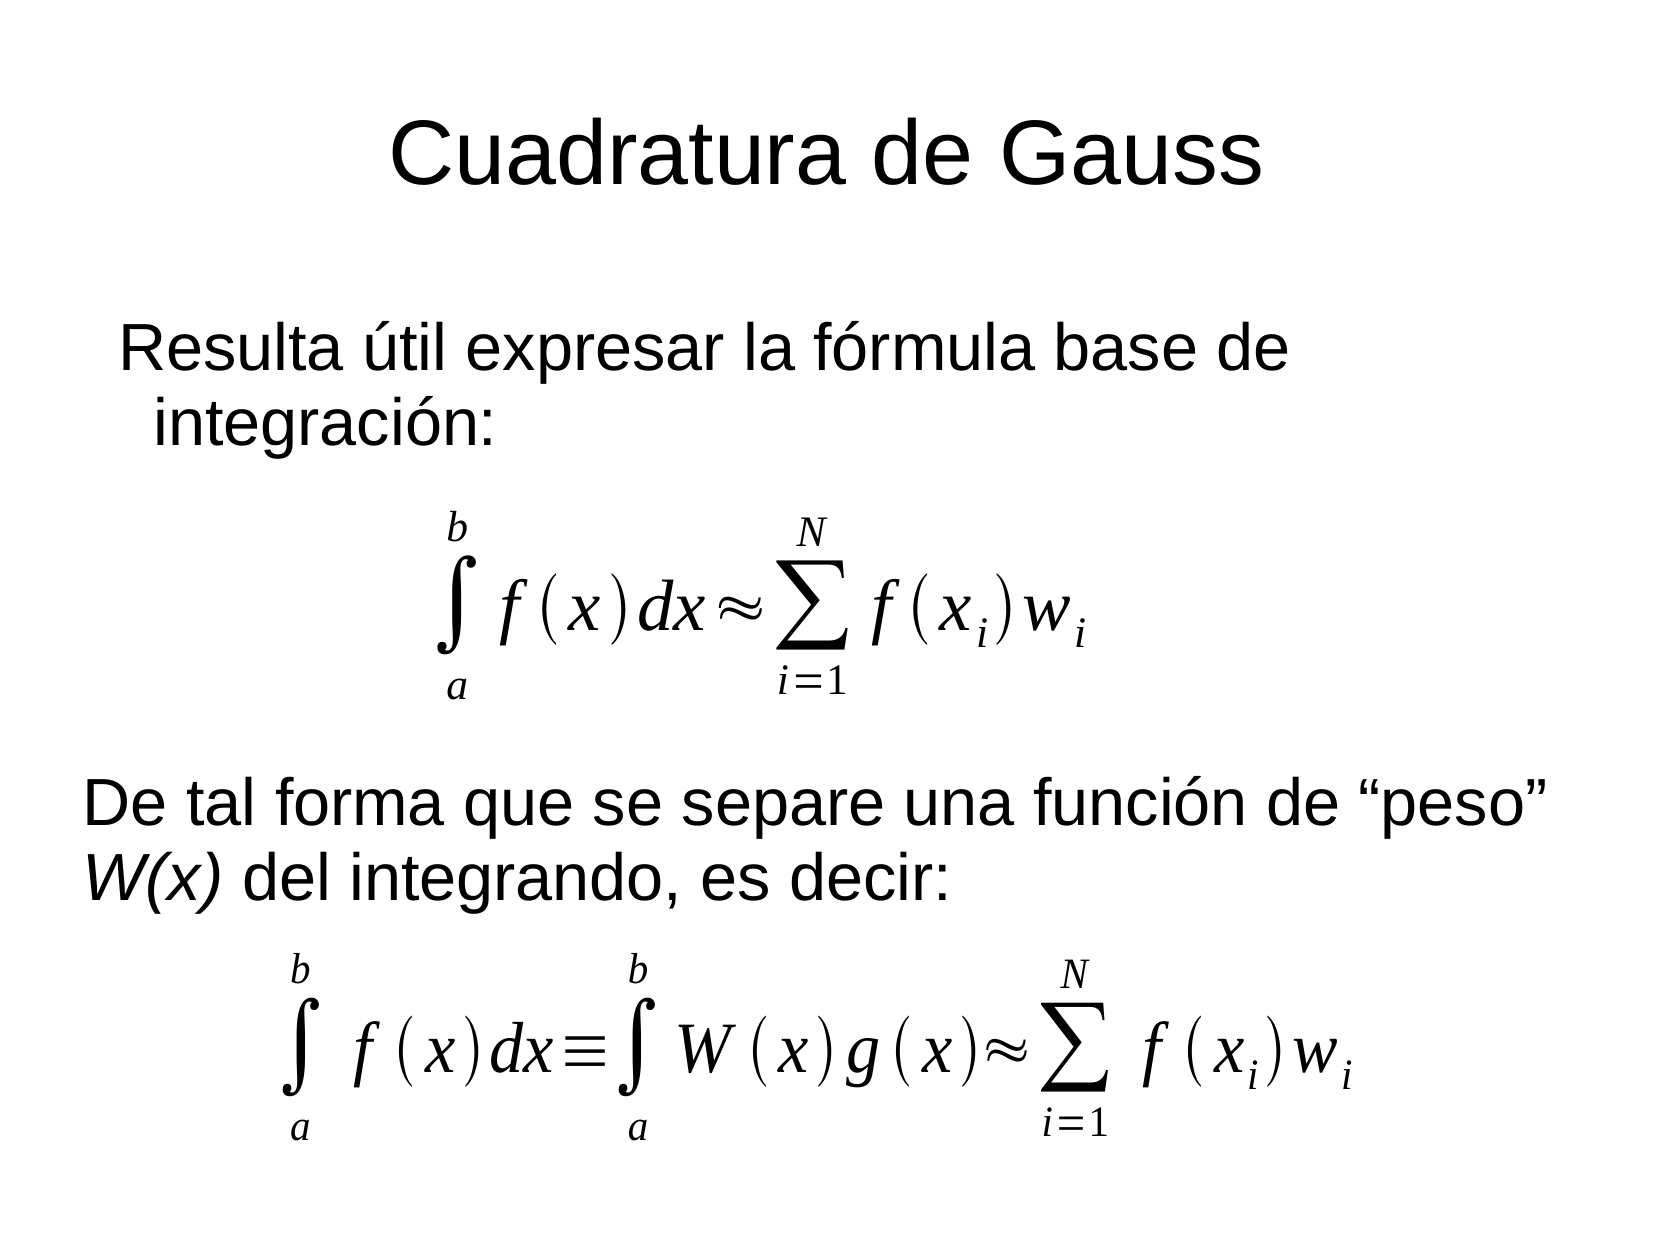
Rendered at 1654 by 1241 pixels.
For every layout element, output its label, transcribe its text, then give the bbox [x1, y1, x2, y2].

chart [421, 502, 1093, 709]
title Cuadratura de Gauss [82, 49, 1571, 257]
text_box De tal forma que se separe una función de “peso” W(x) del integrando, es decir: [82, 752, 1571, 928]
chart [266, 944, 1359, 1151]
subtitle Resulta útil expresar la fórmula base de integración: [82, 297, 1571, 473]
